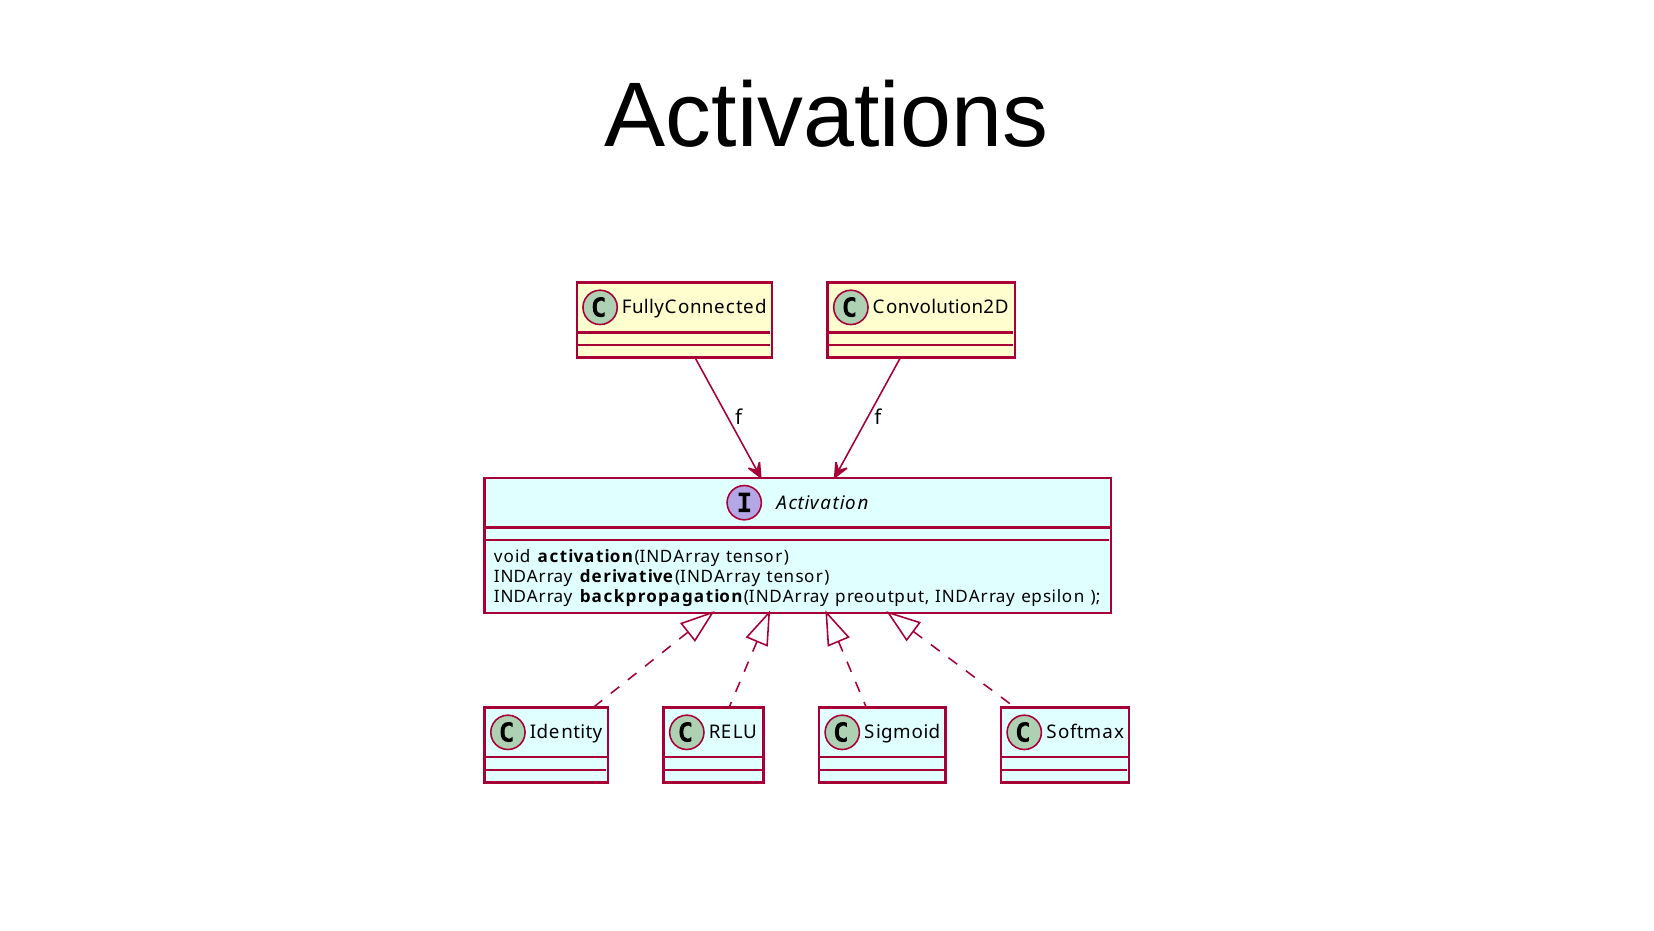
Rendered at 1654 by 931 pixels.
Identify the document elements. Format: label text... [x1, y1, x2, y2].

title Activations [82, 37, 1571, 193]
picture [474, 269, 1144, 798]
